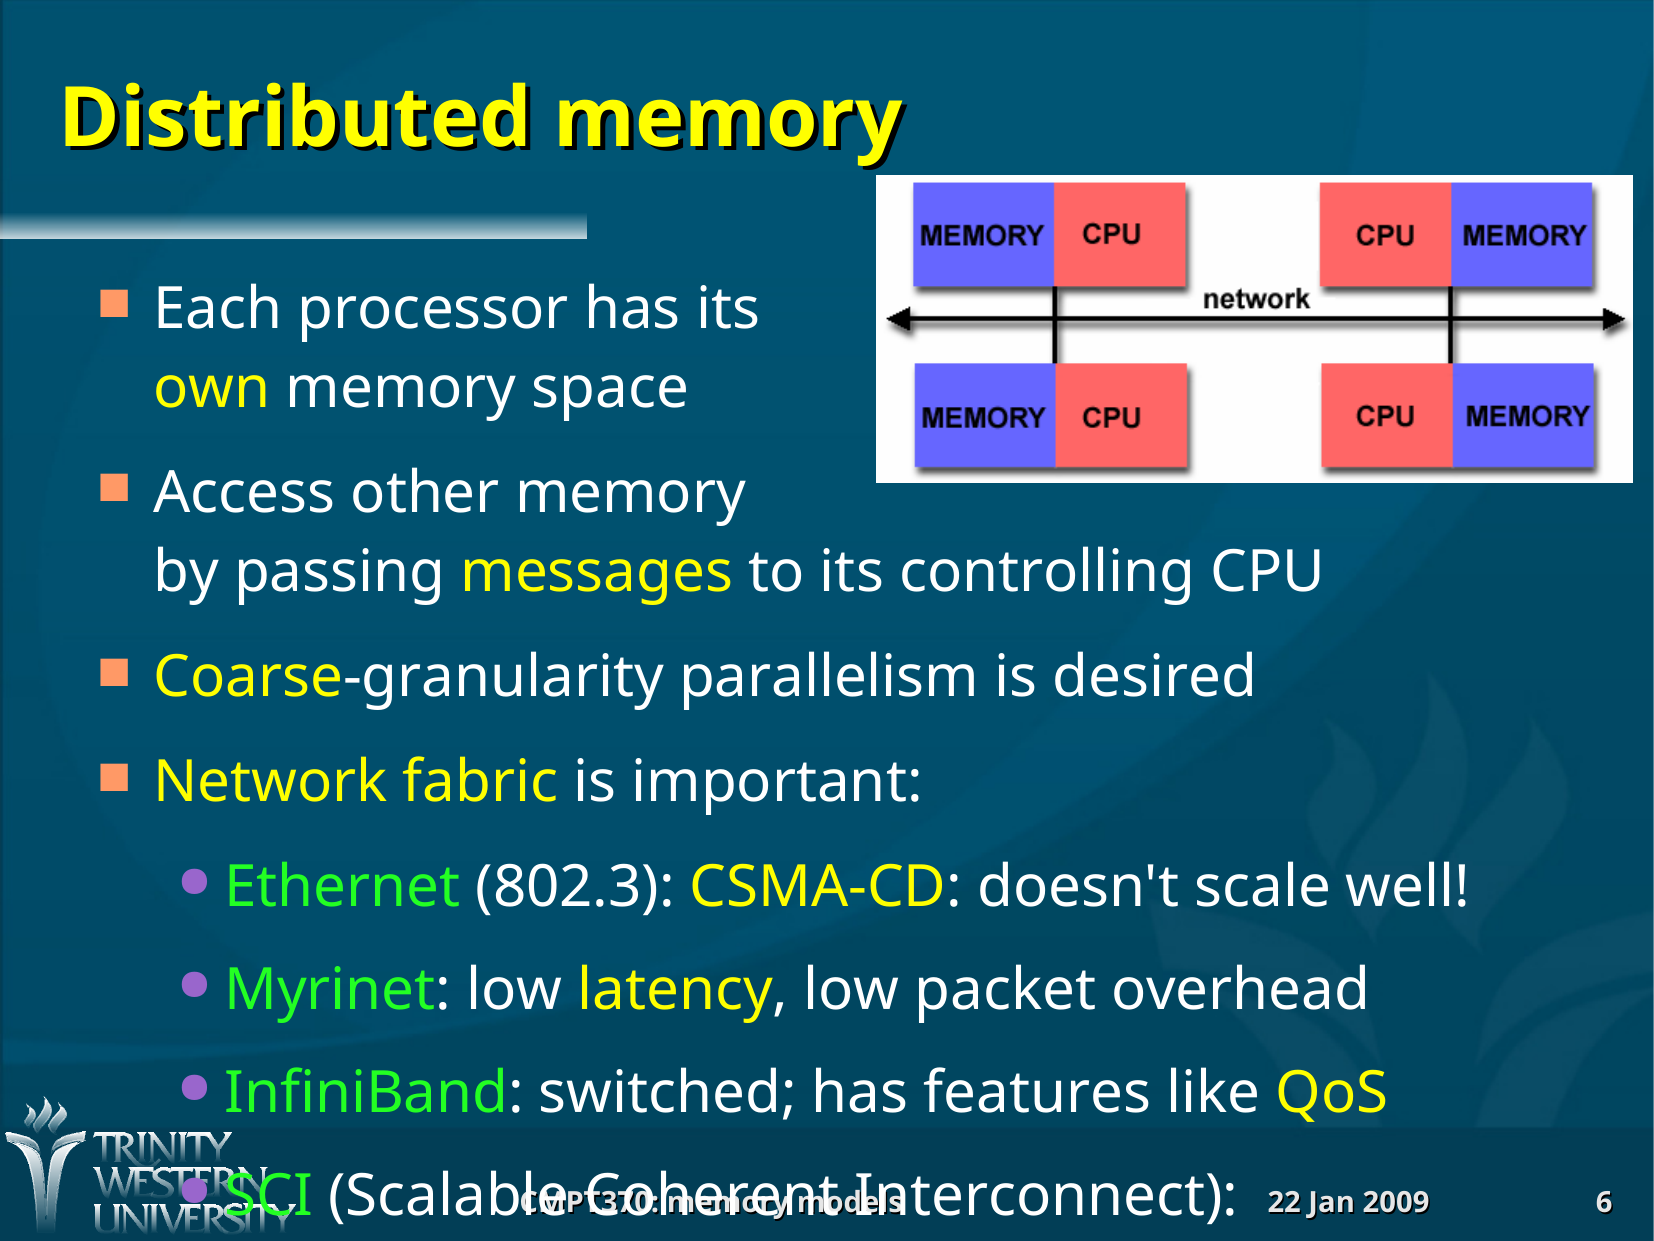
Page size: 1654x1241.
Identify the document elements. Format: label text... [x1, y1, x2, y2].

list Each processor has its own memory space Access other memory by passing messages to its controlling CPU Coarse-granularity parallelism is desired Network fabric is important: Ethernet (802.3): CSMA-CD: doesn't scale well! Myrinet: low latency, low packet overhead InfiniBand: switched; has features like QoS SCI (Scalable Coherent Interconnect): low overhead bus [82, 266, 1654, 1186]
picture [877, 176, 1632, 482]
picture [0, 233, 586, 238]
title Distributed memory [59, 19, 1548, 208]
picture [0, 214, 586, 232]
picture [38, 1227, 54, 1232]
